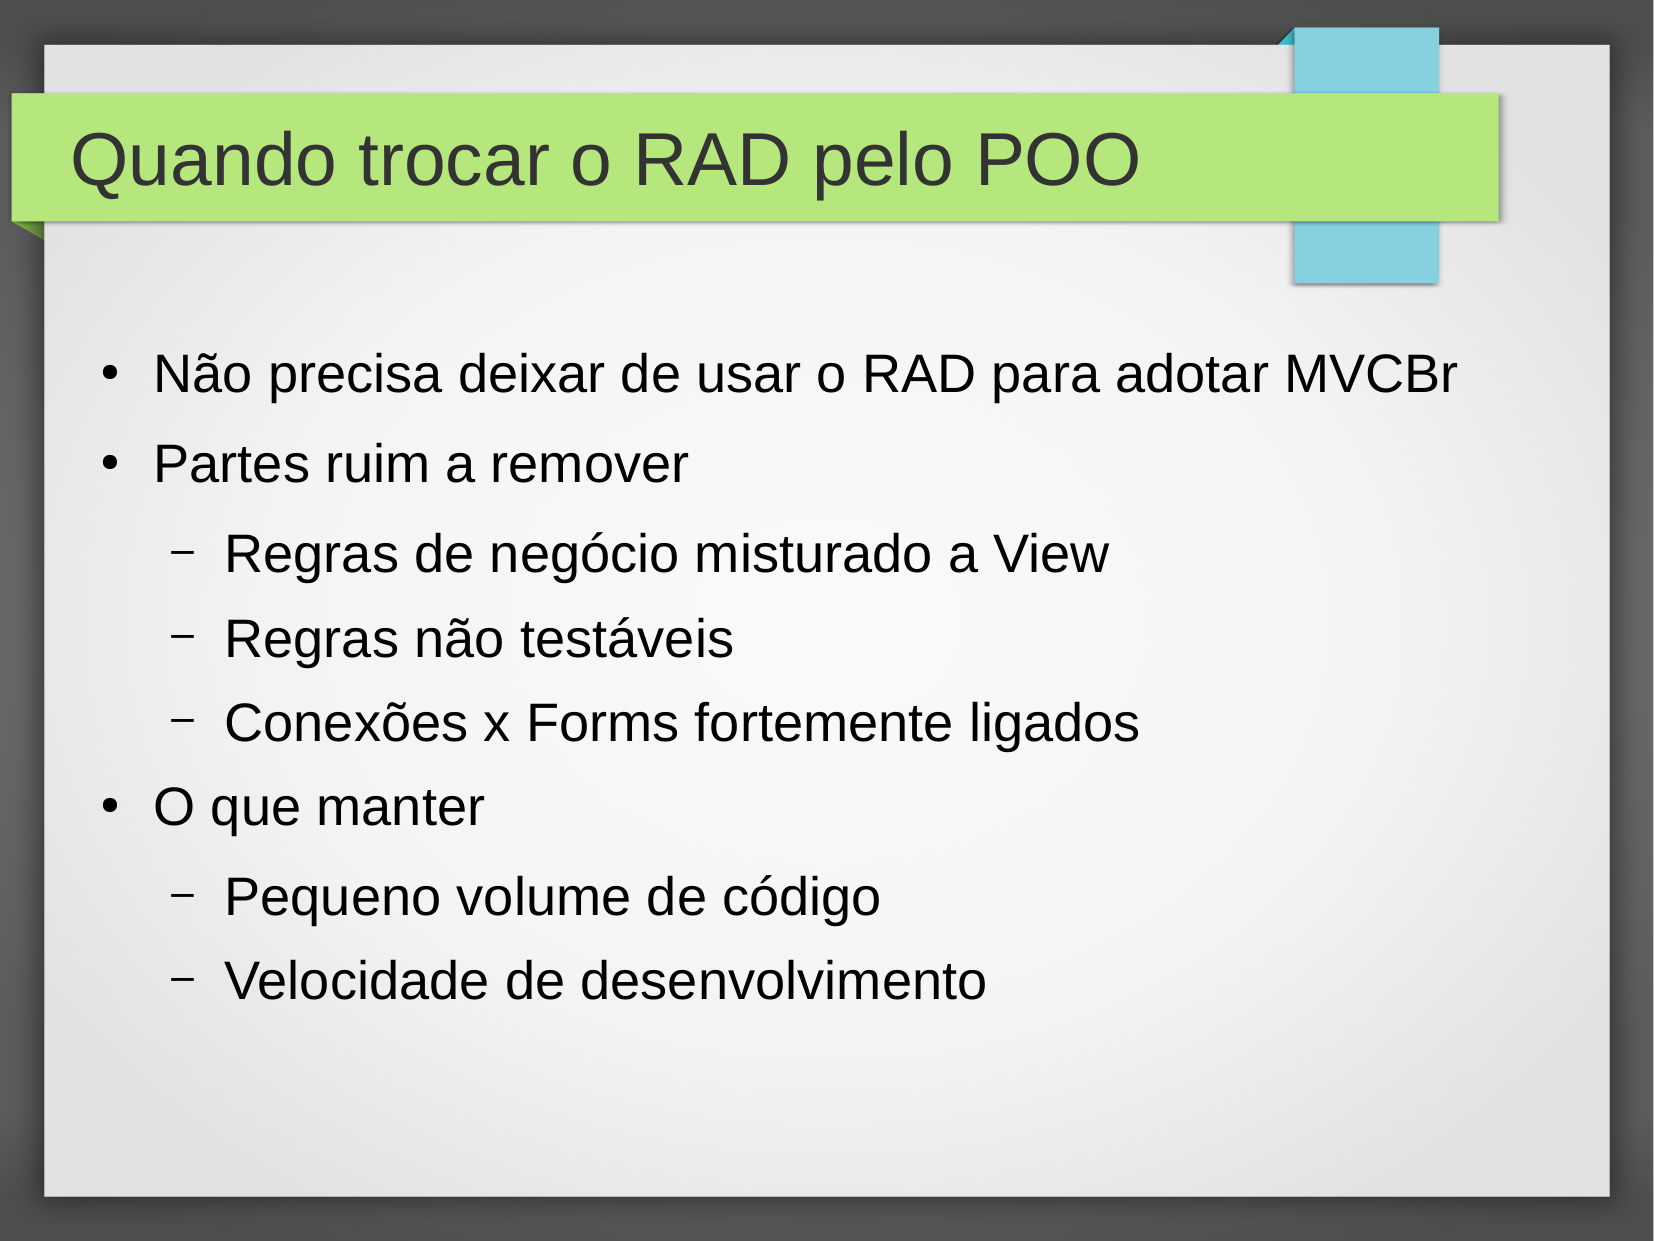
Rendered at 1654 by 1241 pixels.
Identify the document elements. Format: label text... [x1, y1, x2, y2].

picture [0, 0, 1654, 1241]
list Não precisa deixar de usar o RAD para adotar MVCBr Partes ruim a remover Regras de negócio misturado a View Regras não testáveis Conexões x Forms fortemente ligados O que manter Pequeno volume de código Velocidade de desenvolvimento [82, 343, 1538, 1063]
title Quando trocar o RAD pelo POO [70, 106, 1229, 213]
